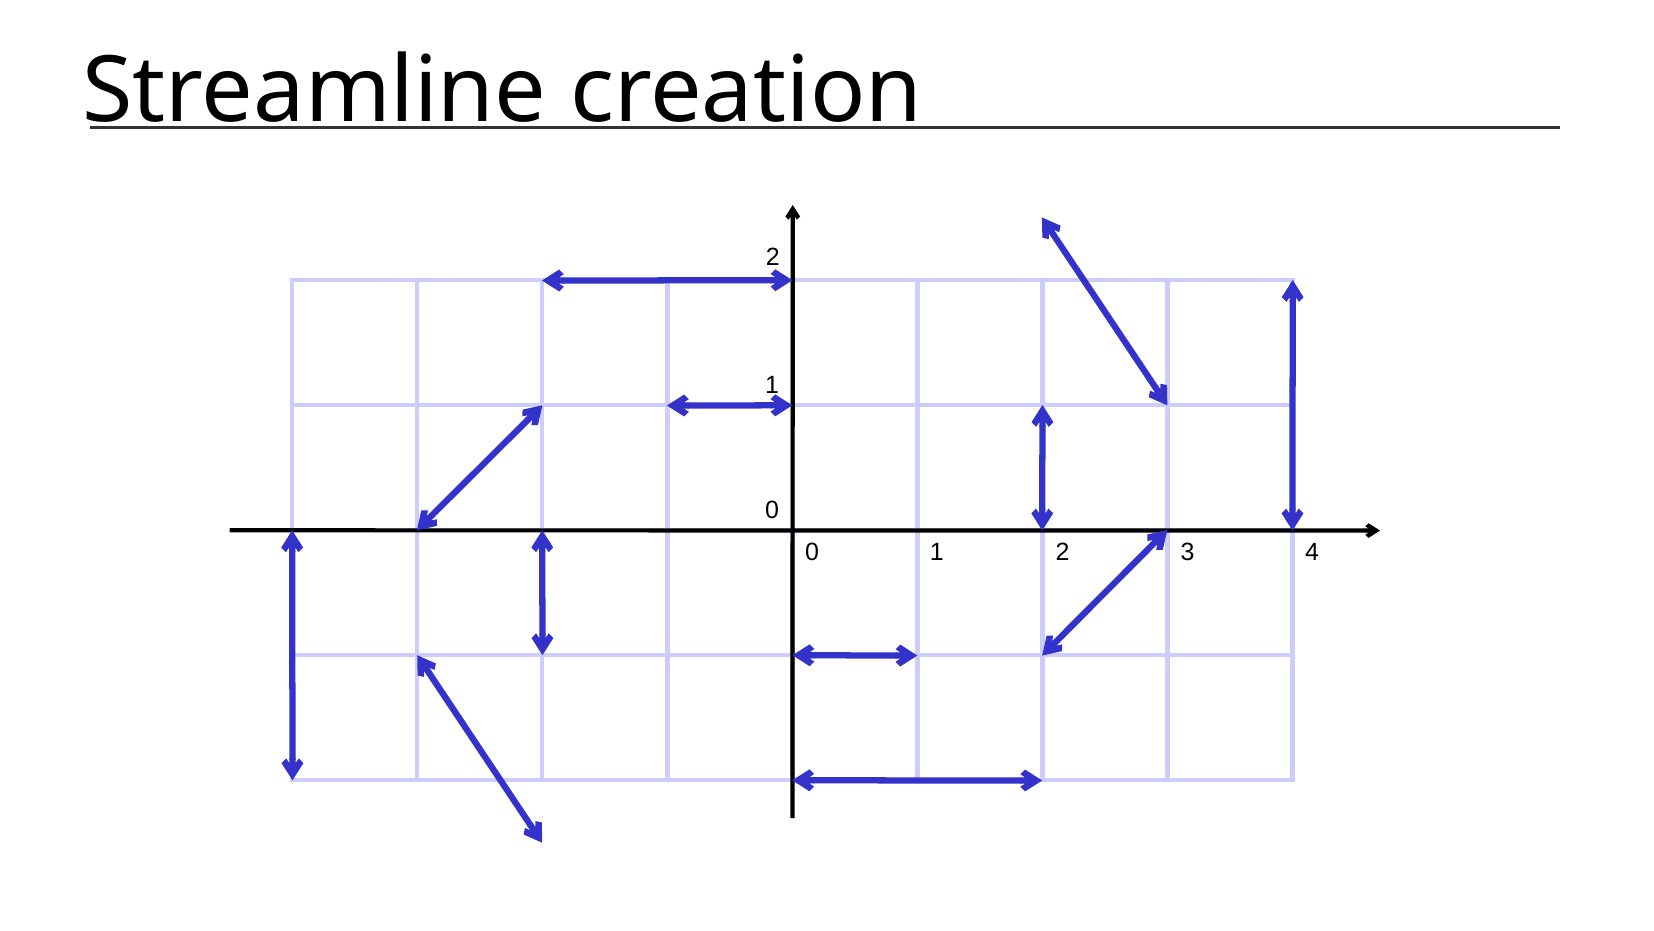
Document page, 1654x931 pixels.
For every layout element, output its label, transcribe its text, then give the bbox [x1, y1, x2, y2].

text_box 1 [914, 527, 959, 573]
text_box 0 [790, 527, 835, 573]
text_box 4 [1290, 527, 1335, 573]
text_box 0 [750, 485, 795, 532]
title Streamline creation [82, 32, 1571, 140]
text_box 2 [1040, 527, 1085, 573]
text_box 2 [750, 233, 795, 279]
text_box 1 [750, 361, 795, 407]
text_box 3 [1165, 527, 1210, 573]
